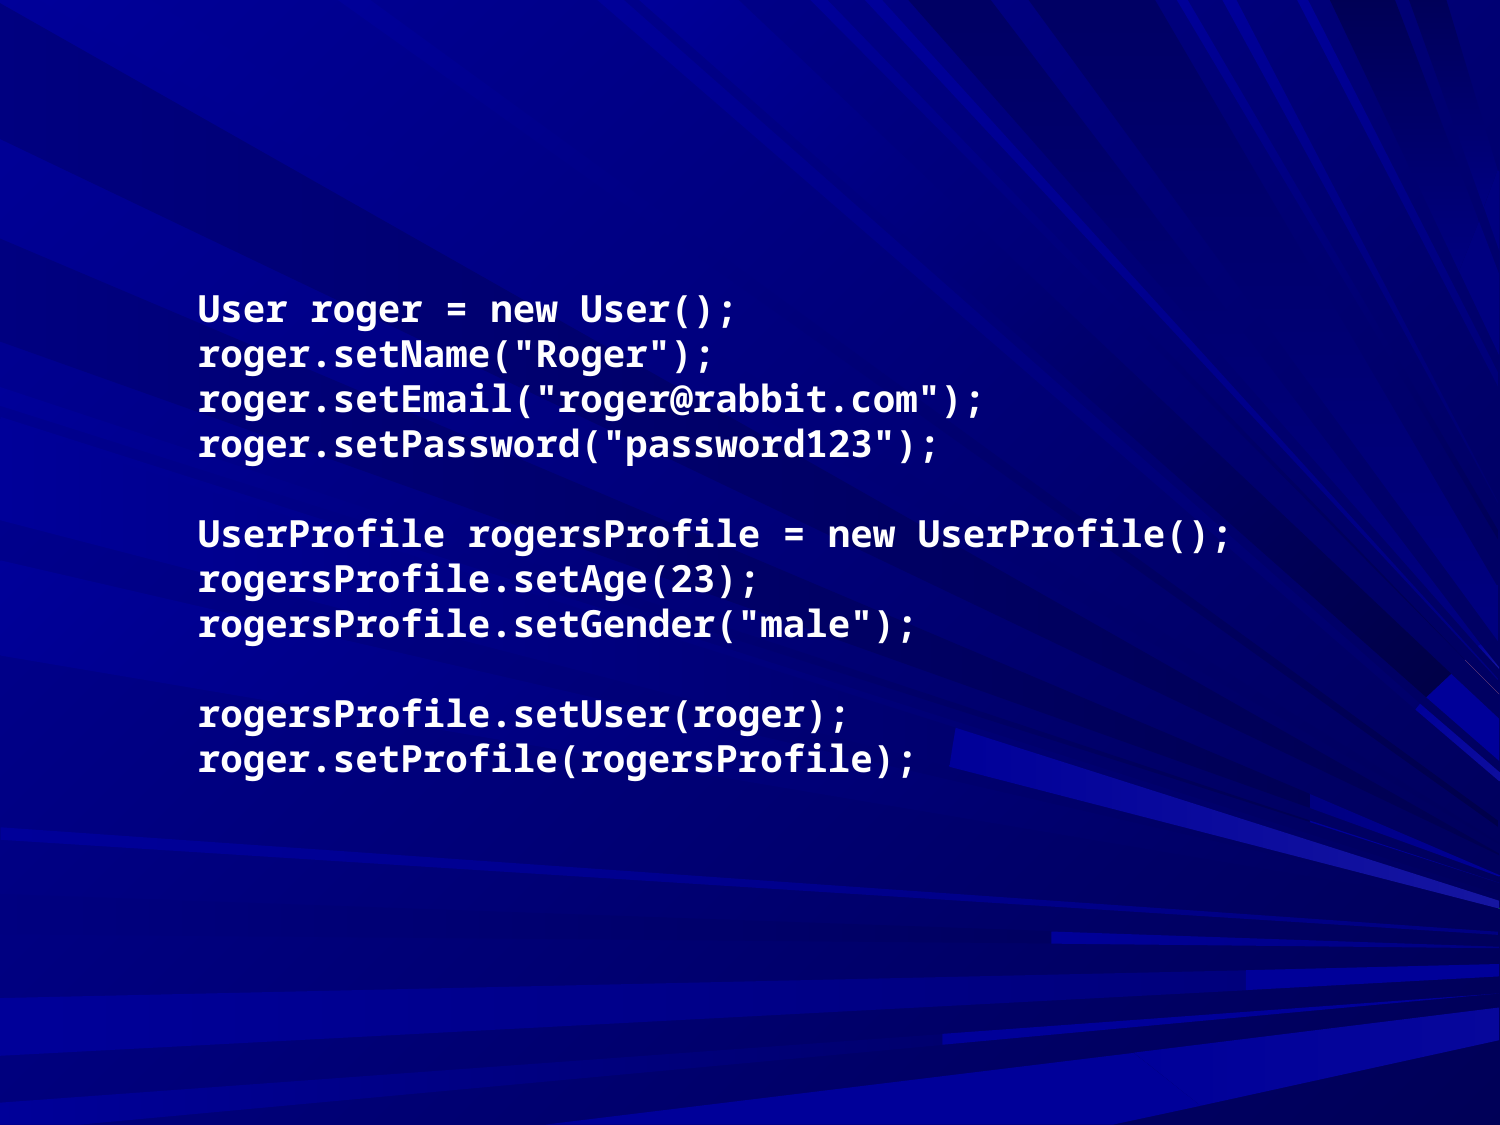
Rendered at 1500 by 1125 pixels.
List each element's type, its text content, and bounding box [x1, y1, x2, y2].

text_box User roger = new User(); roger.setName("Roger"); roger.setEmail("roger@rabbit.com"); roger.setPassword("password123"); UserProfile rogersProfile = new UserProfile(); rogersProfile.setAge(23); rogersProfile.setGender("male"); rogersProfile.setUser(roger); roger.setProfile(rogersProfile); [3, 97, 1381, 1125]
